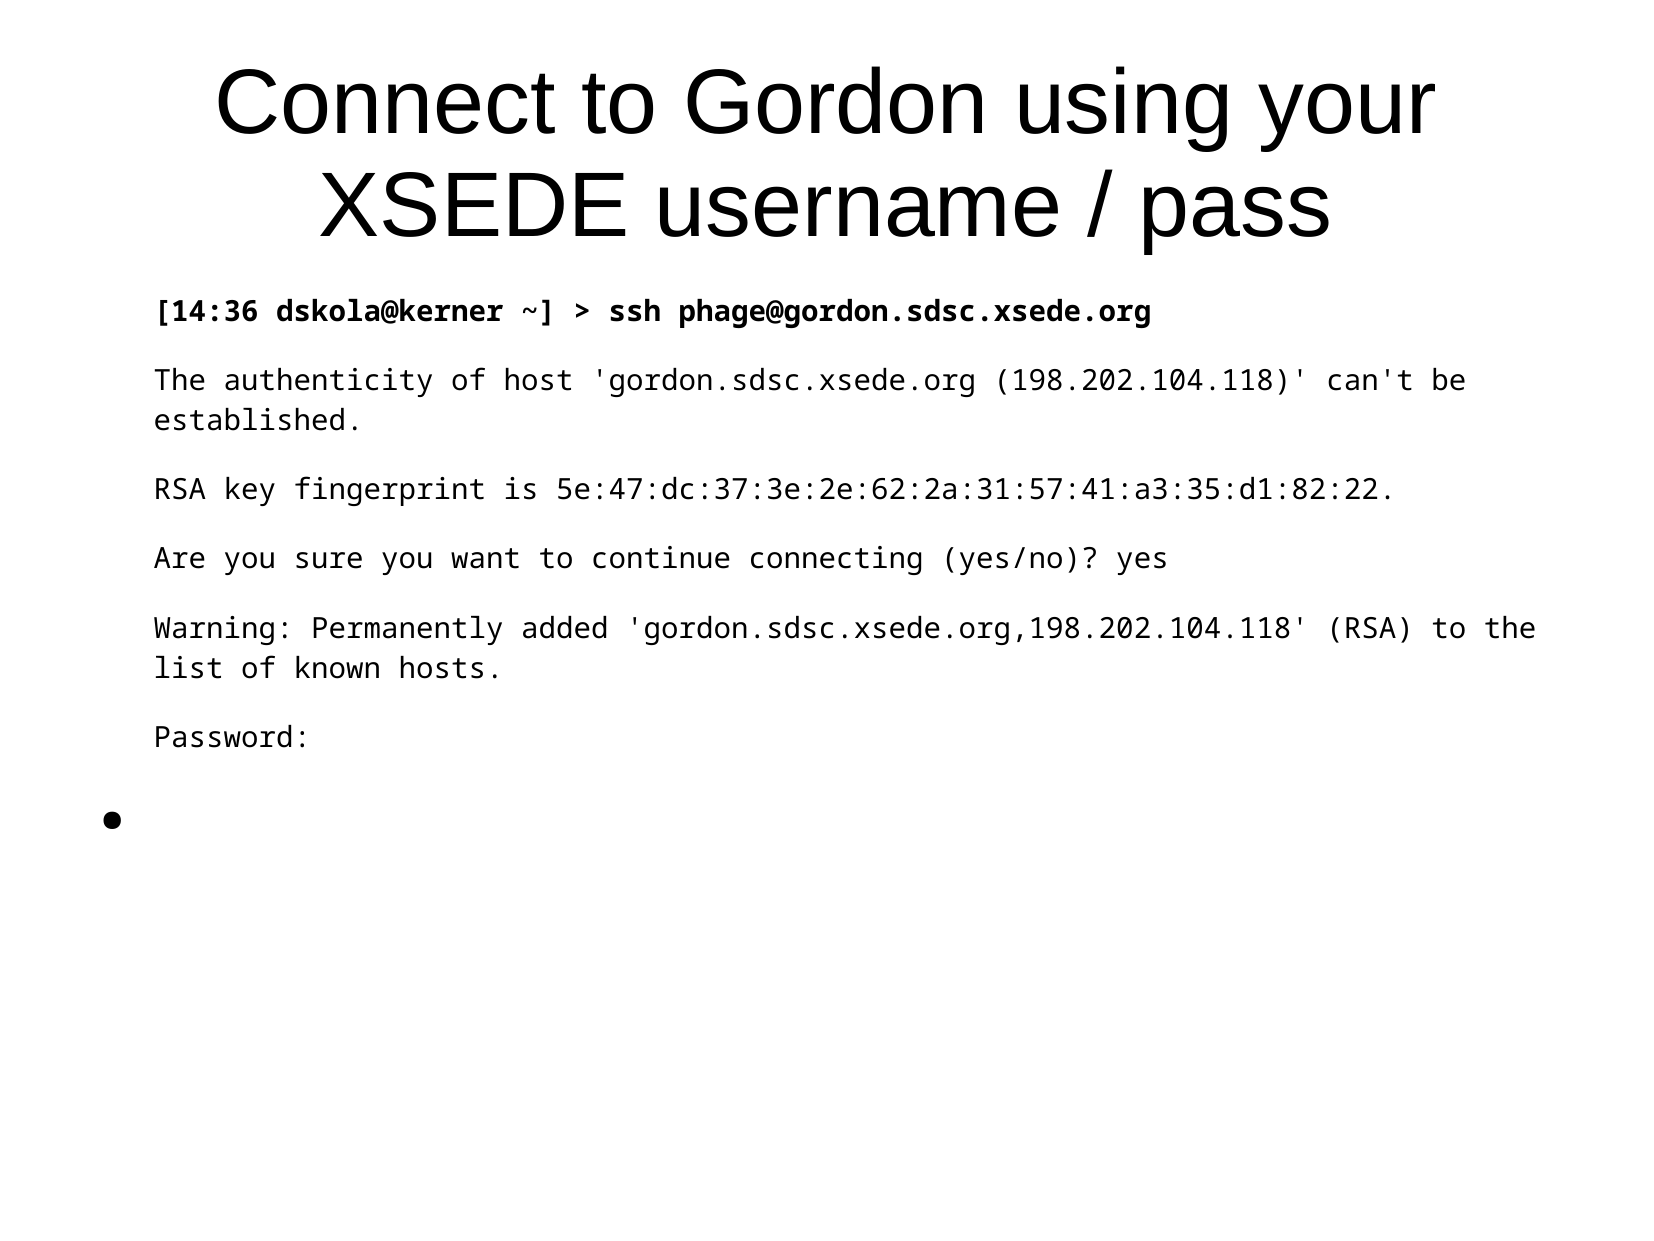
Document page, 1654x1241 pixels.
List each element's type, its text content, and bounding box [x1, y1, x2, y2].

list [14:36 dskola@kerner ~] > ssh phage@gordon.sdsc.xsede.org The authenticity of host 'gordon.sdsc.xsede.org (198.202.104.118)' can't be established. RSA key fingerprint is 5e:47:dc:37:3e:2e:62:2a:31:57:41:a3:35:d1:82:22. Are you sure you want to continue connecting (yes/no)? yes Warning: Permanently added 'gordon.sdsc.xsede.org,198.202.104.118' (RSA) to the list of known hosts. Password: [82, 290, 1538, 1010]
title Connect to Gordon using your XSEDE username / pass [82, 49, 1571, 257]
